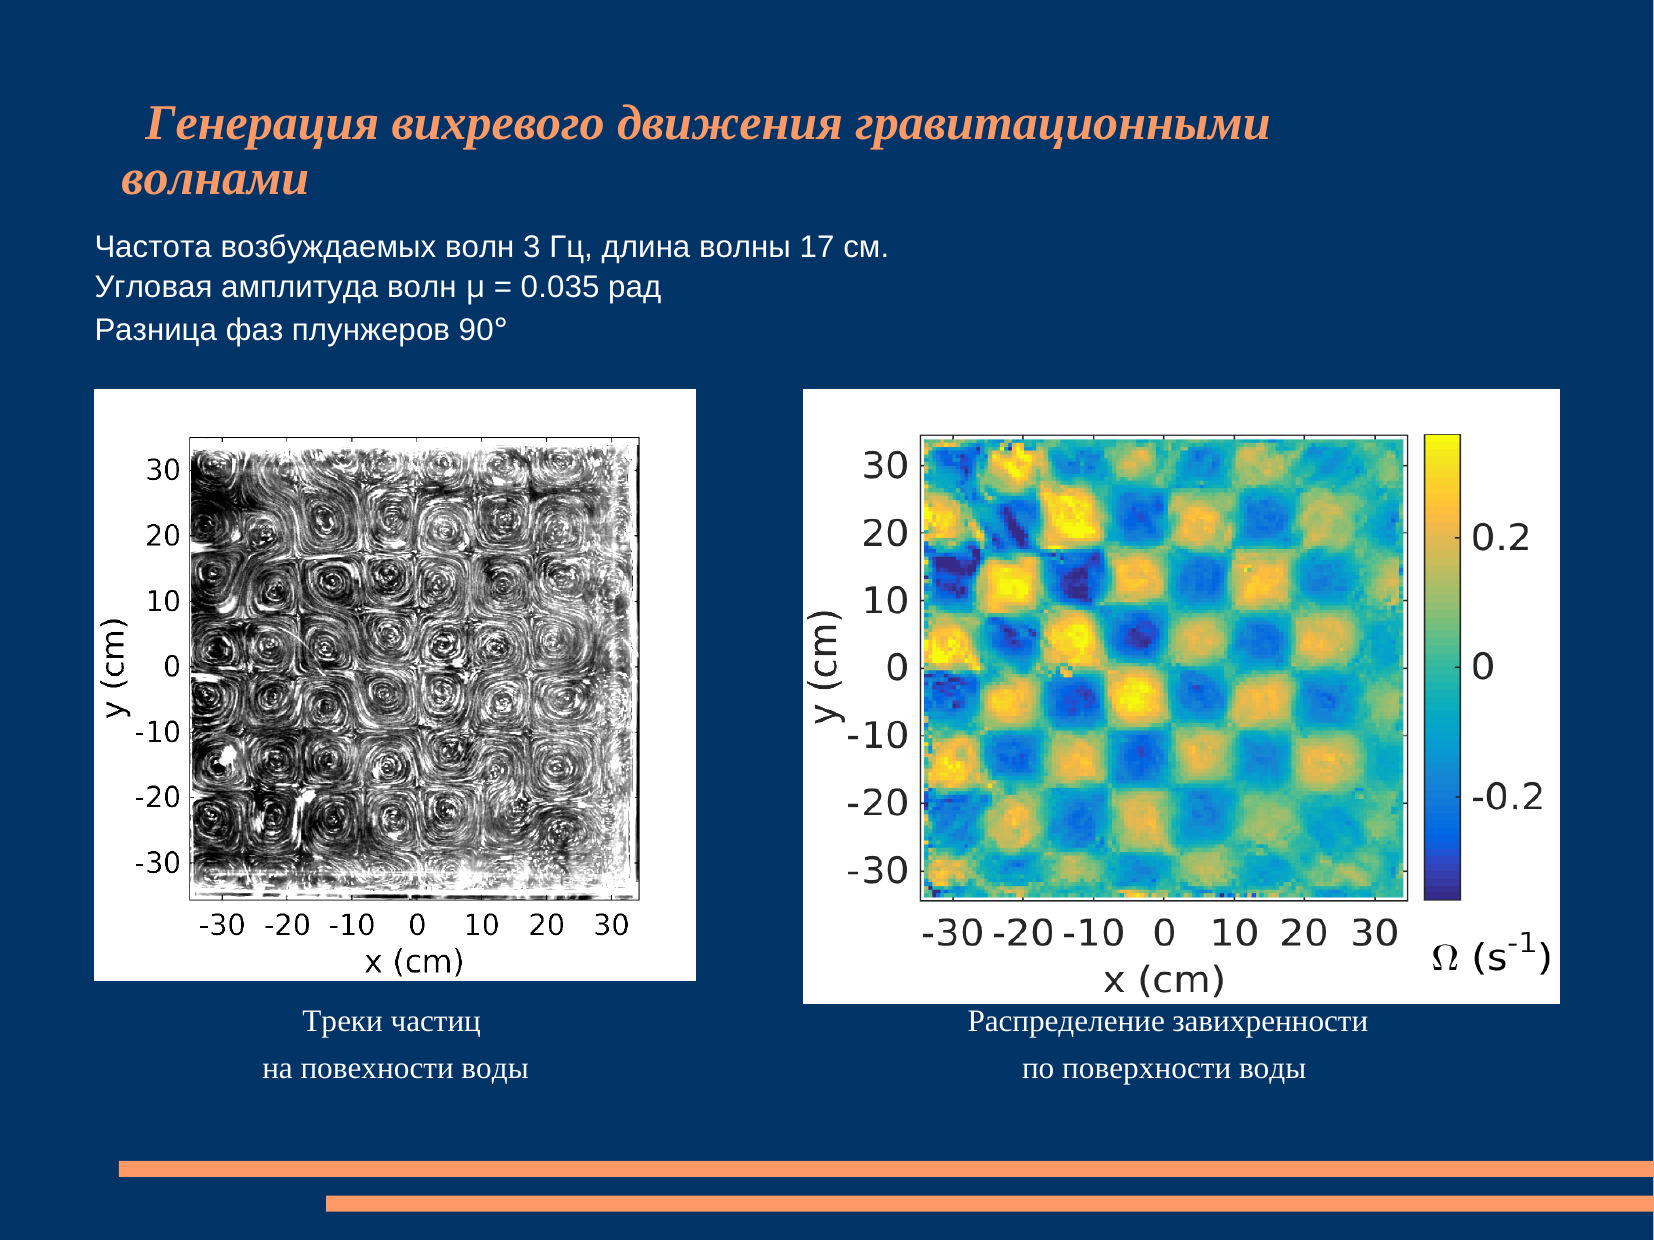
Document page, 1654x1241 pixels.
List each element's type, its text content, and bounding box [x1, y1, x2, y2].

title Генерация вихревого движения гравитационными волнами [121, 46, 1534, 254]
picture [803, 389, 1560, 1004]
text_box Частота возбуждаемых волн 3 Гц, длина волны 17 см. Угловая амплитуда волн μ = 0.035 рад Разница фаз плунжеров 90° [94, 229, 1249, 438]
text_box Распределение завихренности по поверхности воды [850, 1003, 1487, 1119]
picture [94, 438, 696, 981]
text_box Треки частиц на повехности воды [82, 1003, 709, 1119]
